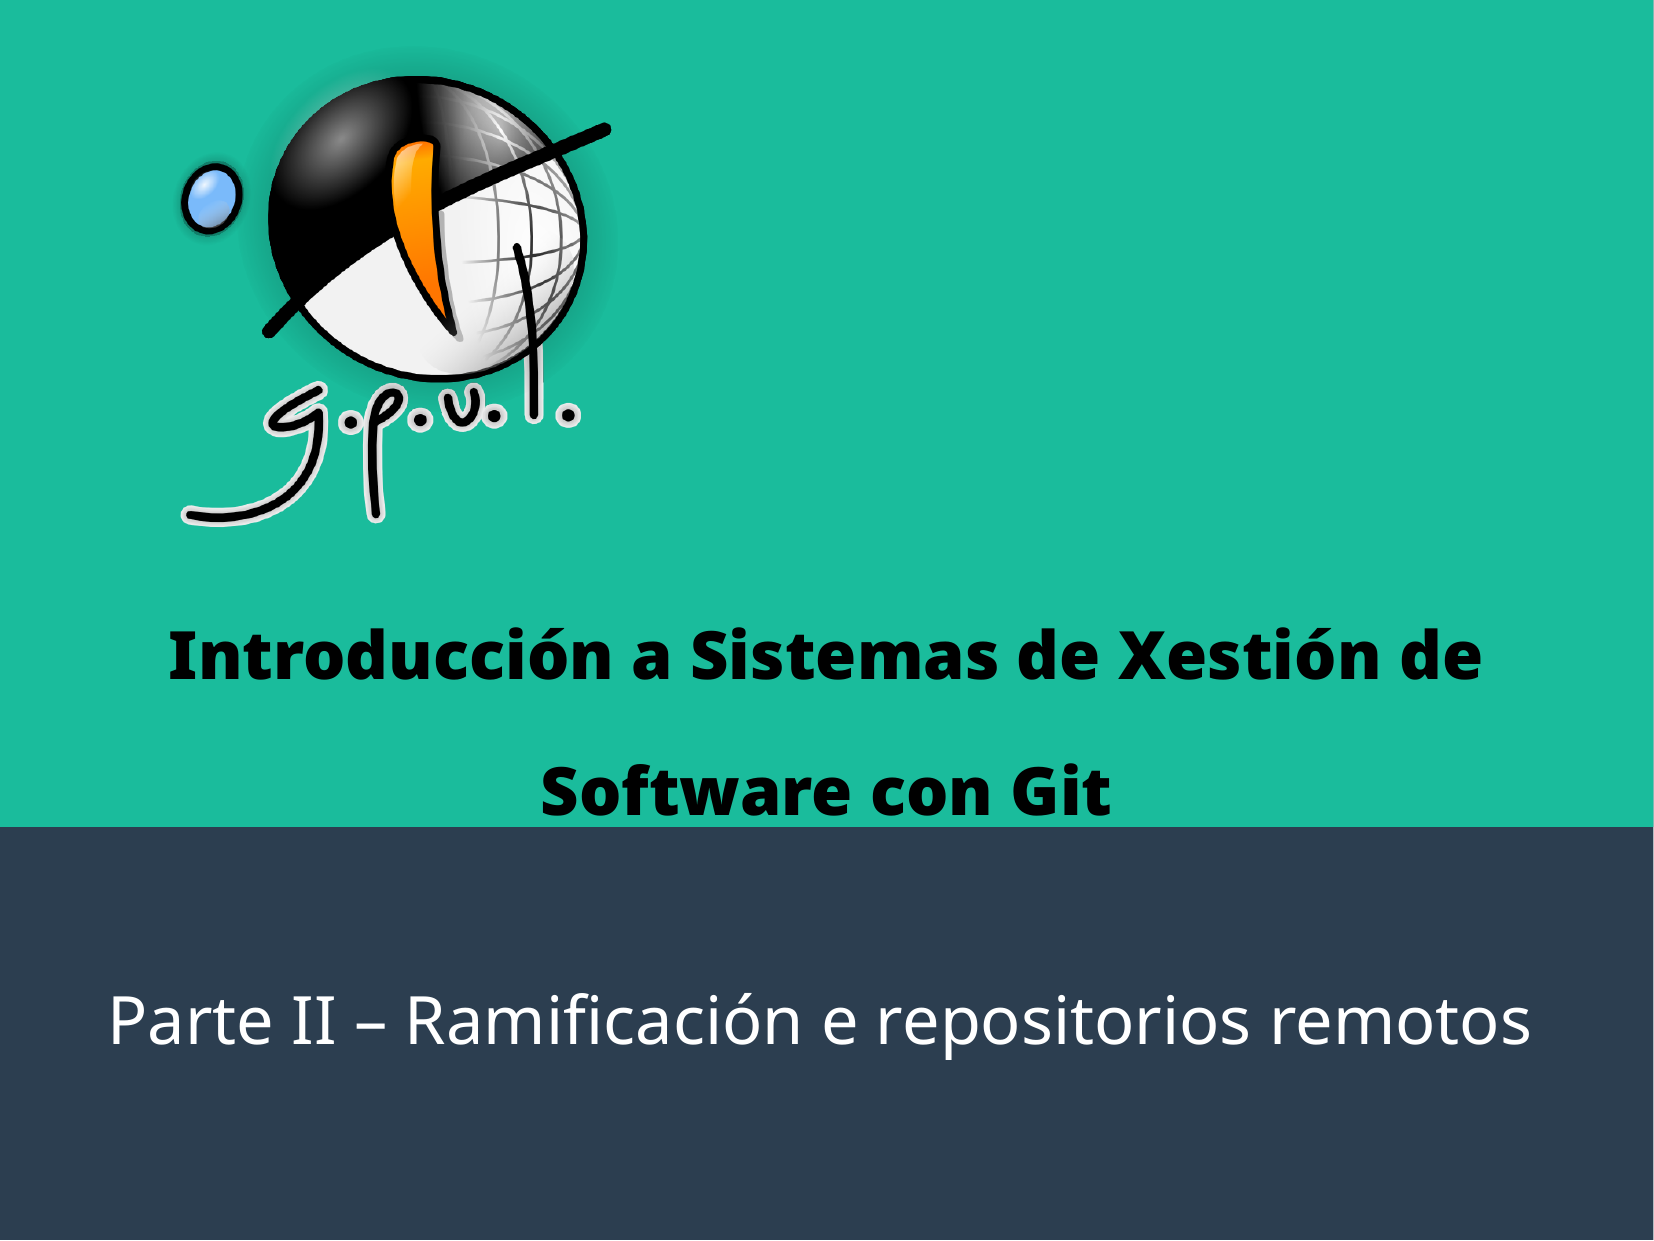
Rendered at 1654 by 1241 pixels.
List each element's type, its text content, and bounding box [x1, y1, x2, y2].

title Introducción a Sistemas de Xestión de Software con Git [59, 593, 1595, 804]
picture [0, 7, 827, 593]
subtitle Parte II – Ramificación e repositorios remotos [59, 856, 1595, 1182]
